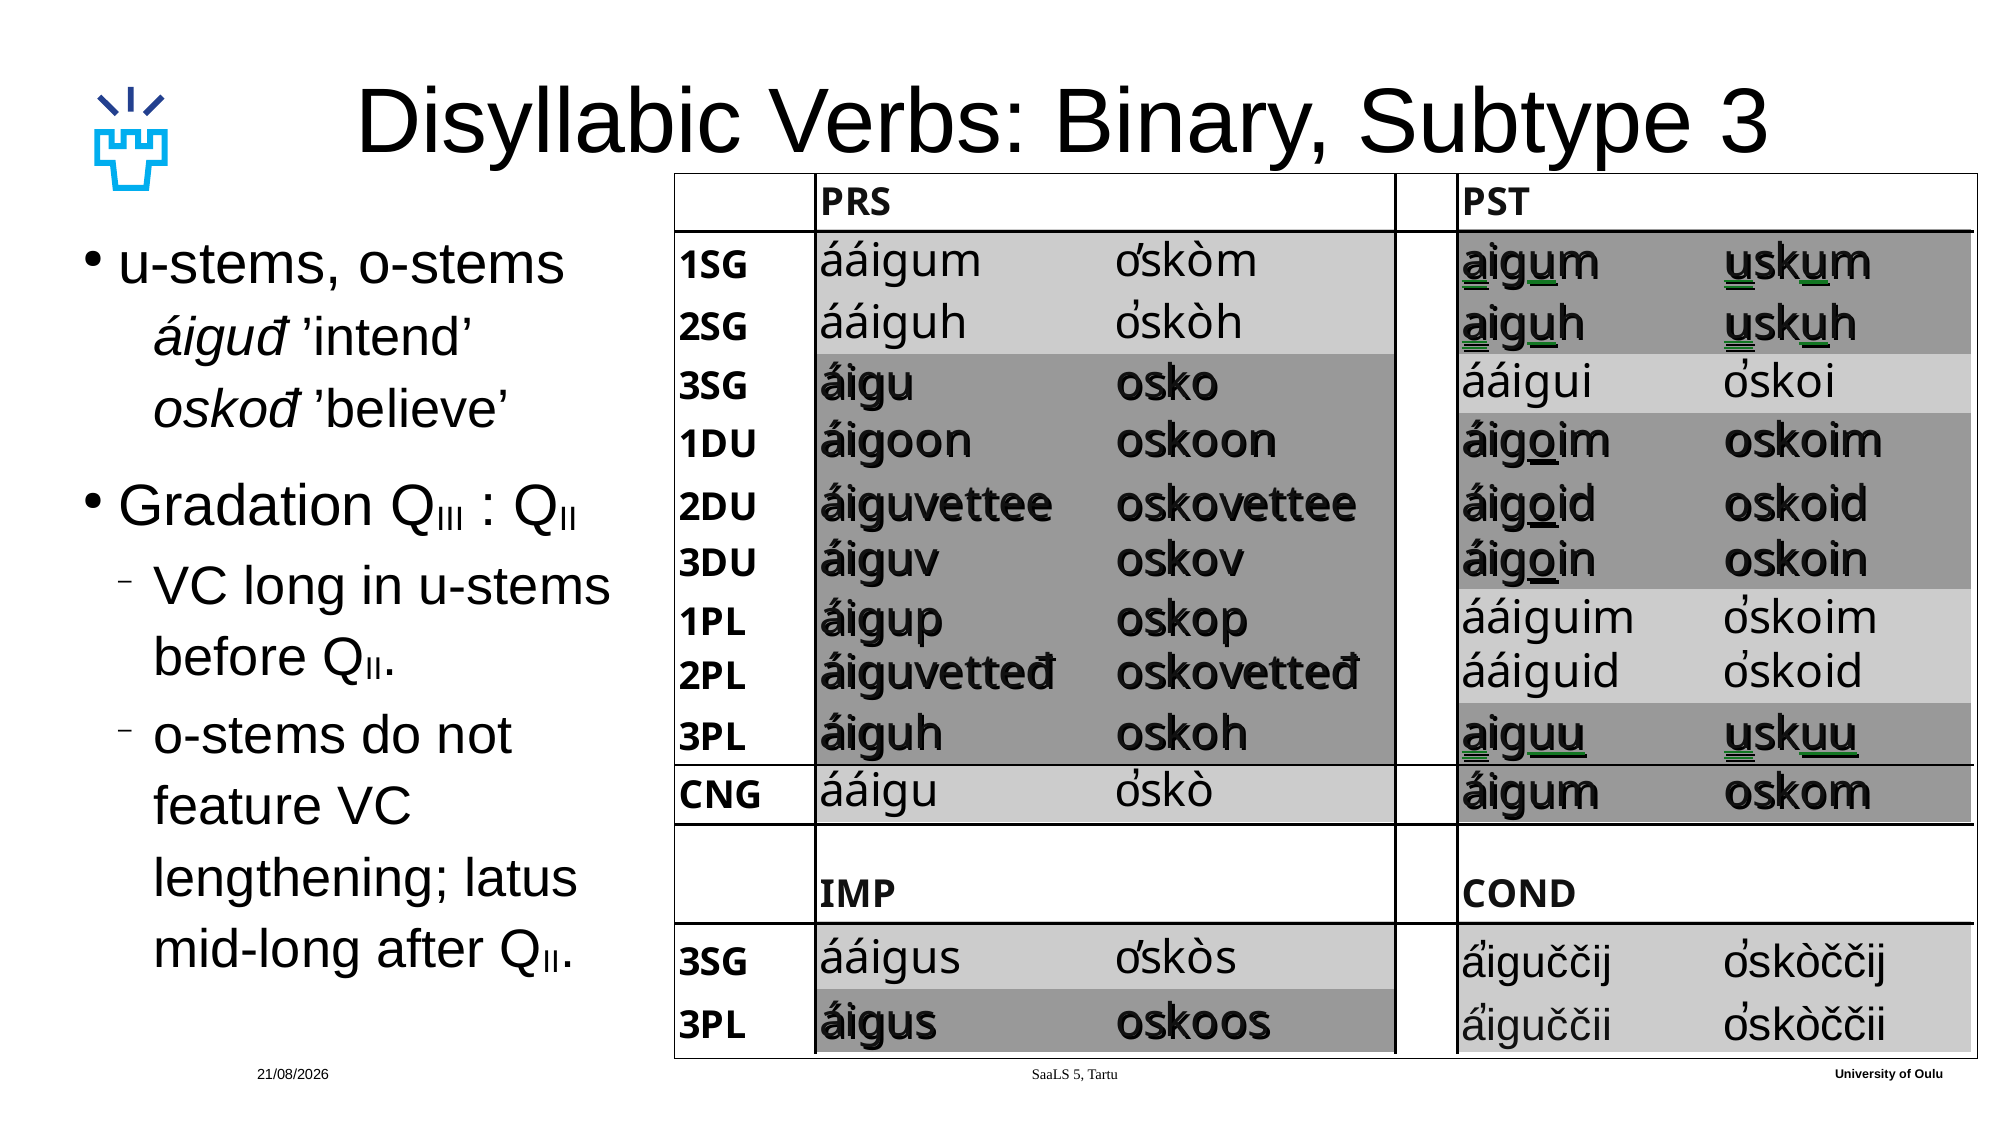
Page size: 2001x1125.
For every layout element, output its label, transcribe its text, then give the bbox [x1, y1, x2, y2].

title Disyllabic Verbs: Binary, Subtype 3 [223, 18, 1905, 224]
chart [674, 173, 1978, 1059]
list u-stems, o-stems áiguđ ’intend’ oskođ ’believe’ Gradation QIII : QII VC long in u-stems before QII. o-stems do not feature VC lengthening; latus mid-long after QII. [82, 225, 674, 1046]
